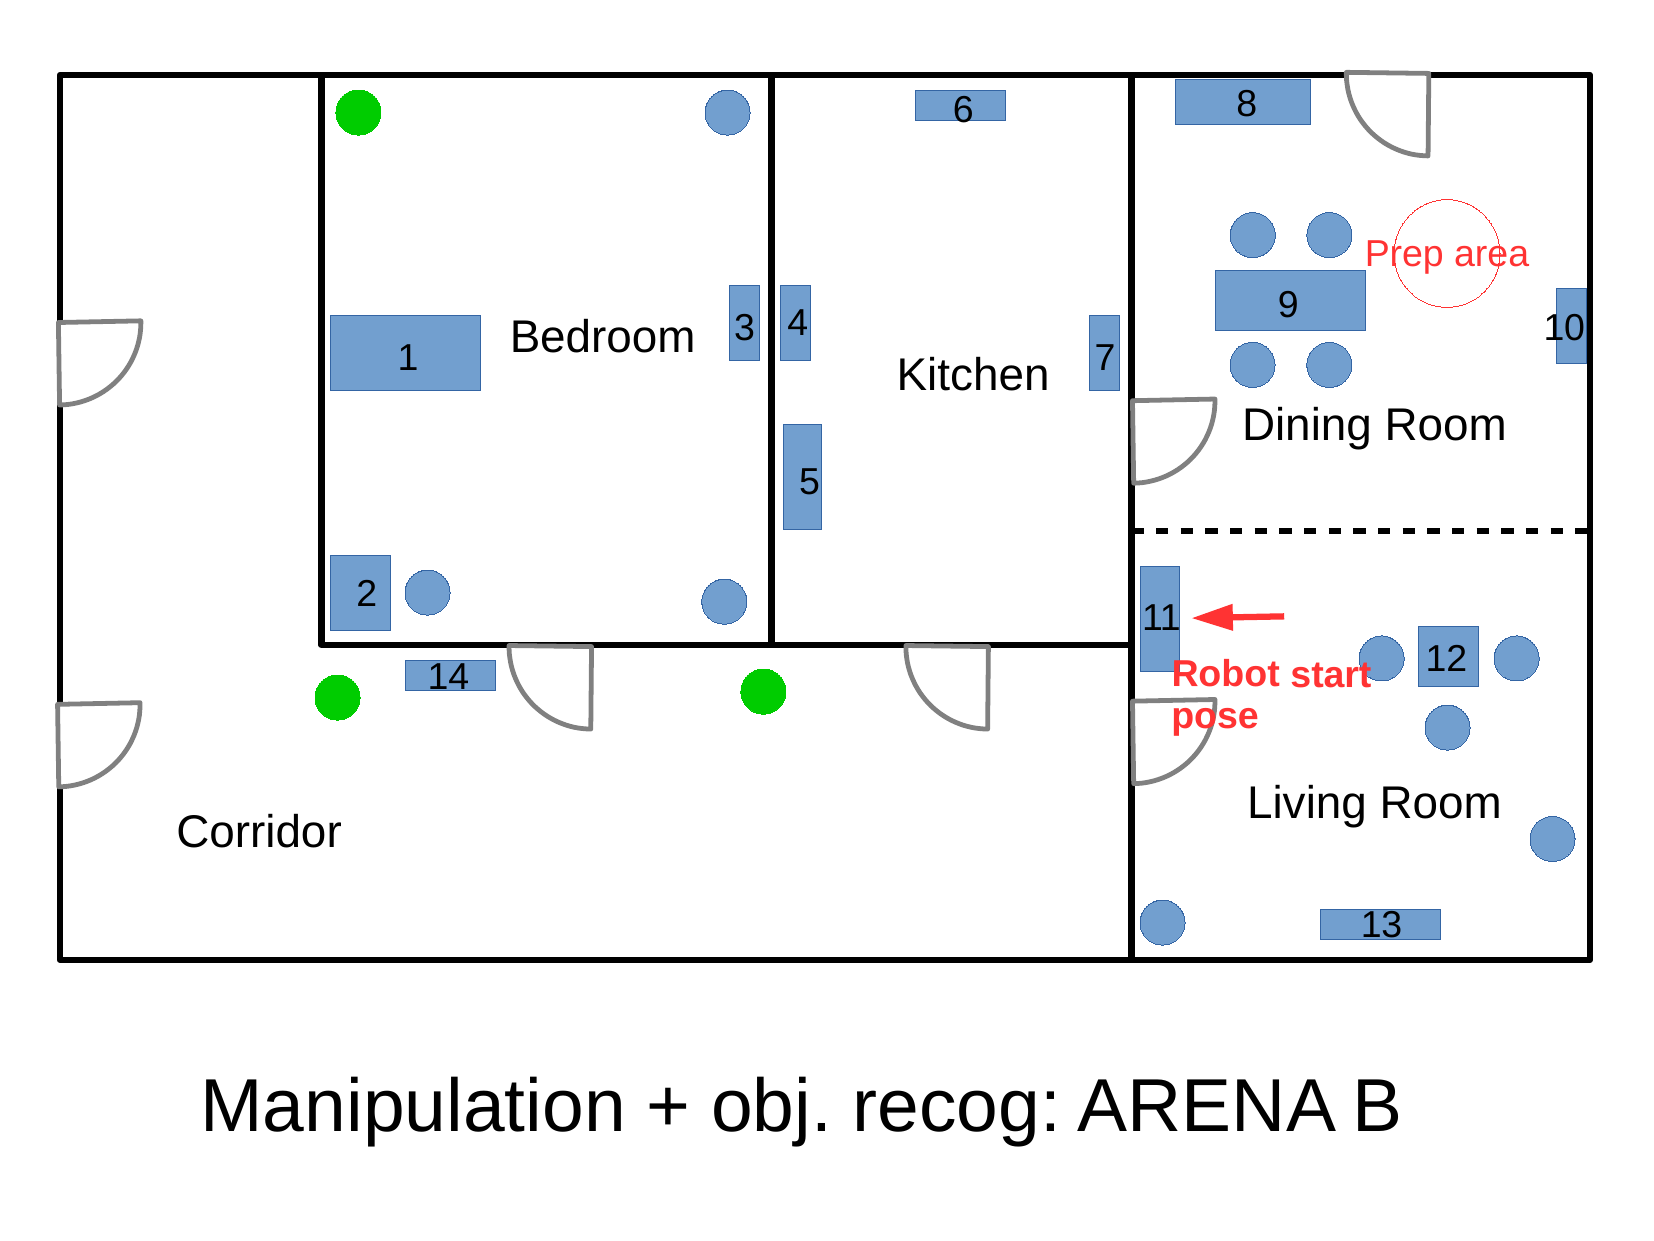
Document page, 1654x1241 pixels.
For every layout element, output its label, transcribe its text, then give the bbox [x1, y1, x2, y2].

text_box Prep area [1394, 199, 1500, 308]
text_box 14 [412, 647, 485, 705]
text_box 10 [1528, 299, 1601, 357]
text_box [57, 72, 1591, 961]
text_box Living Room [1232, 769, 1517, 836]
text_box Robot start pose [1156, 645, 1398, 746]
text_box 8 [1221, 75, 1273, 132]
text_box 6 [938, 81, 989, 138]
text_box 9 [1263, 275, 1314, 333]
text_box 2 [341, 565, 392, 623]
text_box 13 [1345, 895, 1418, 953]
text_box 11 [1127, 588, 1199, 646]
text_box 4 [772, 293, 823, 351]
text_box 12 [1410, 630, 1483, 688]
text_box Kitchen [881, 341, 1065, 408]
text_box Dining Room [1227, 391, 1522, 458]
text_box 5 [784, 453, 835, 510]
text_box 7 [1079, 329, 1131, 386]
text_box 1 [382, 329, 434, 386]
text_box 3 [719, 299, 770, 357]
text_box Bedroom [495, 303, 711, 370]
text_box Manipulation + obj. recog: ARENA B [185, 1055, 1436, 1155]
text_box Corridor [161, 798, 357, 865]
